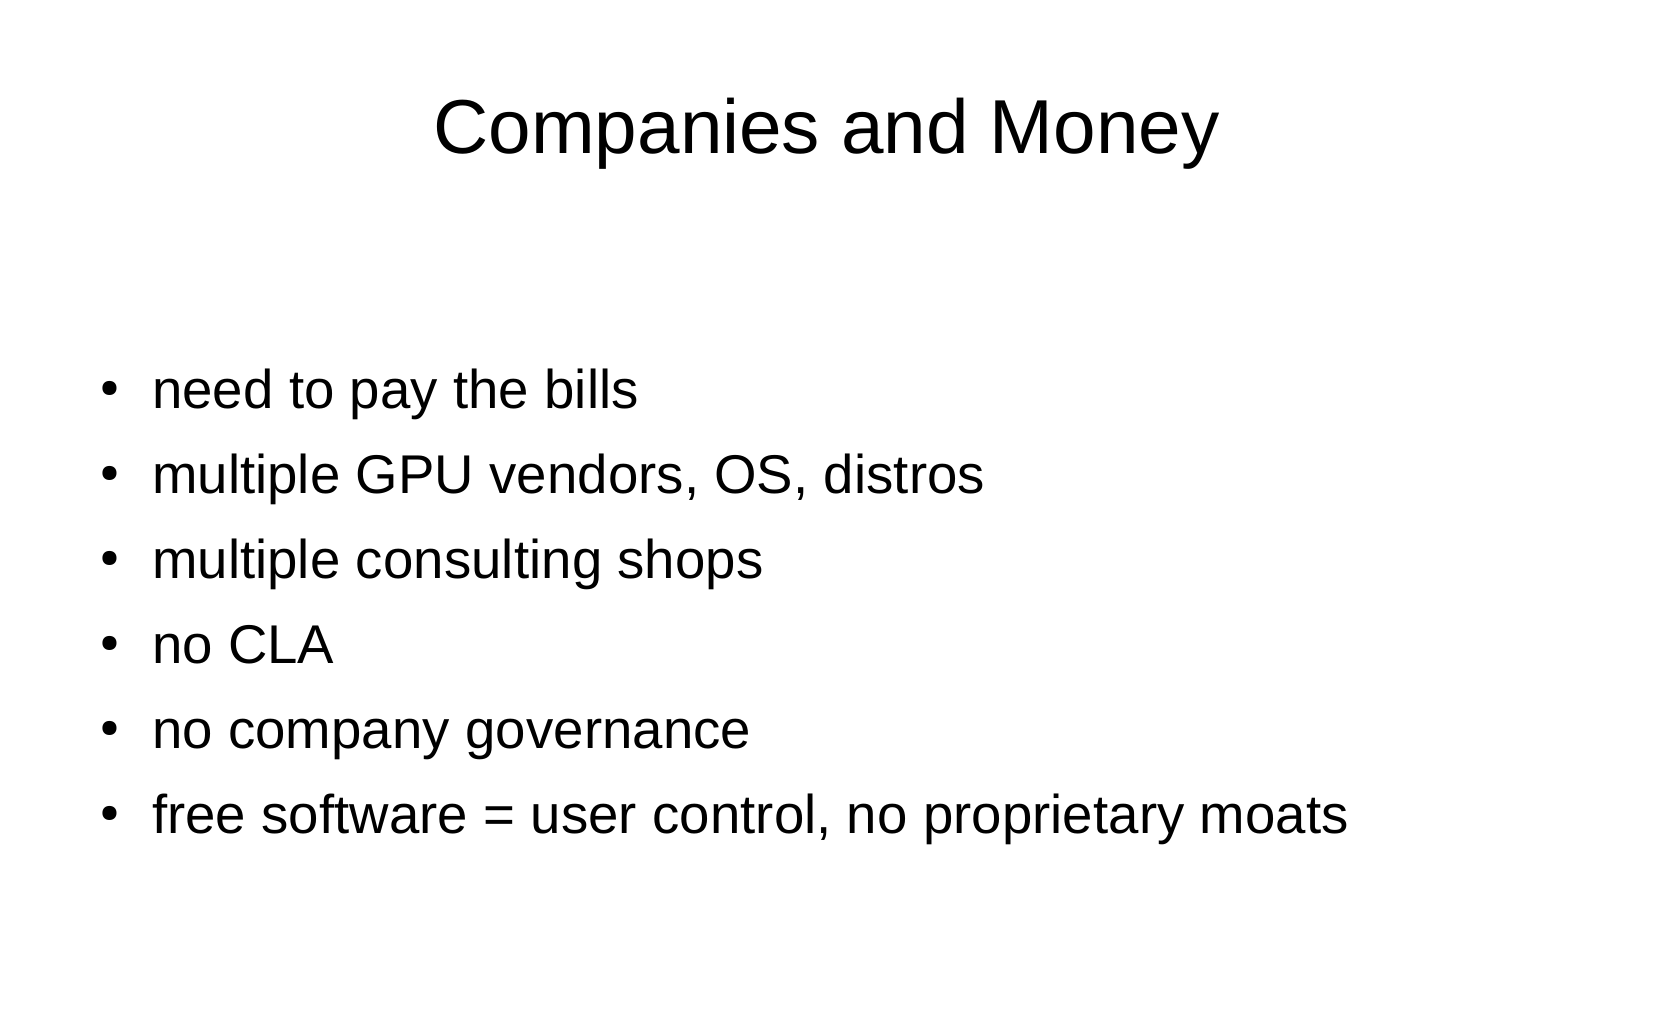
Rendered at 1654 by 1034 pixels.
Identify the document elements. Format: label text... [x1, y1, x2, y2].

title Companies and Money [82, 41, 1571, 214]
list need to pay the bills multiple GPU vendors, OS, distros multiple consulting shops no CLA no company governance free software = user control, no proprietary moats [82, 359, 1571, 851]
